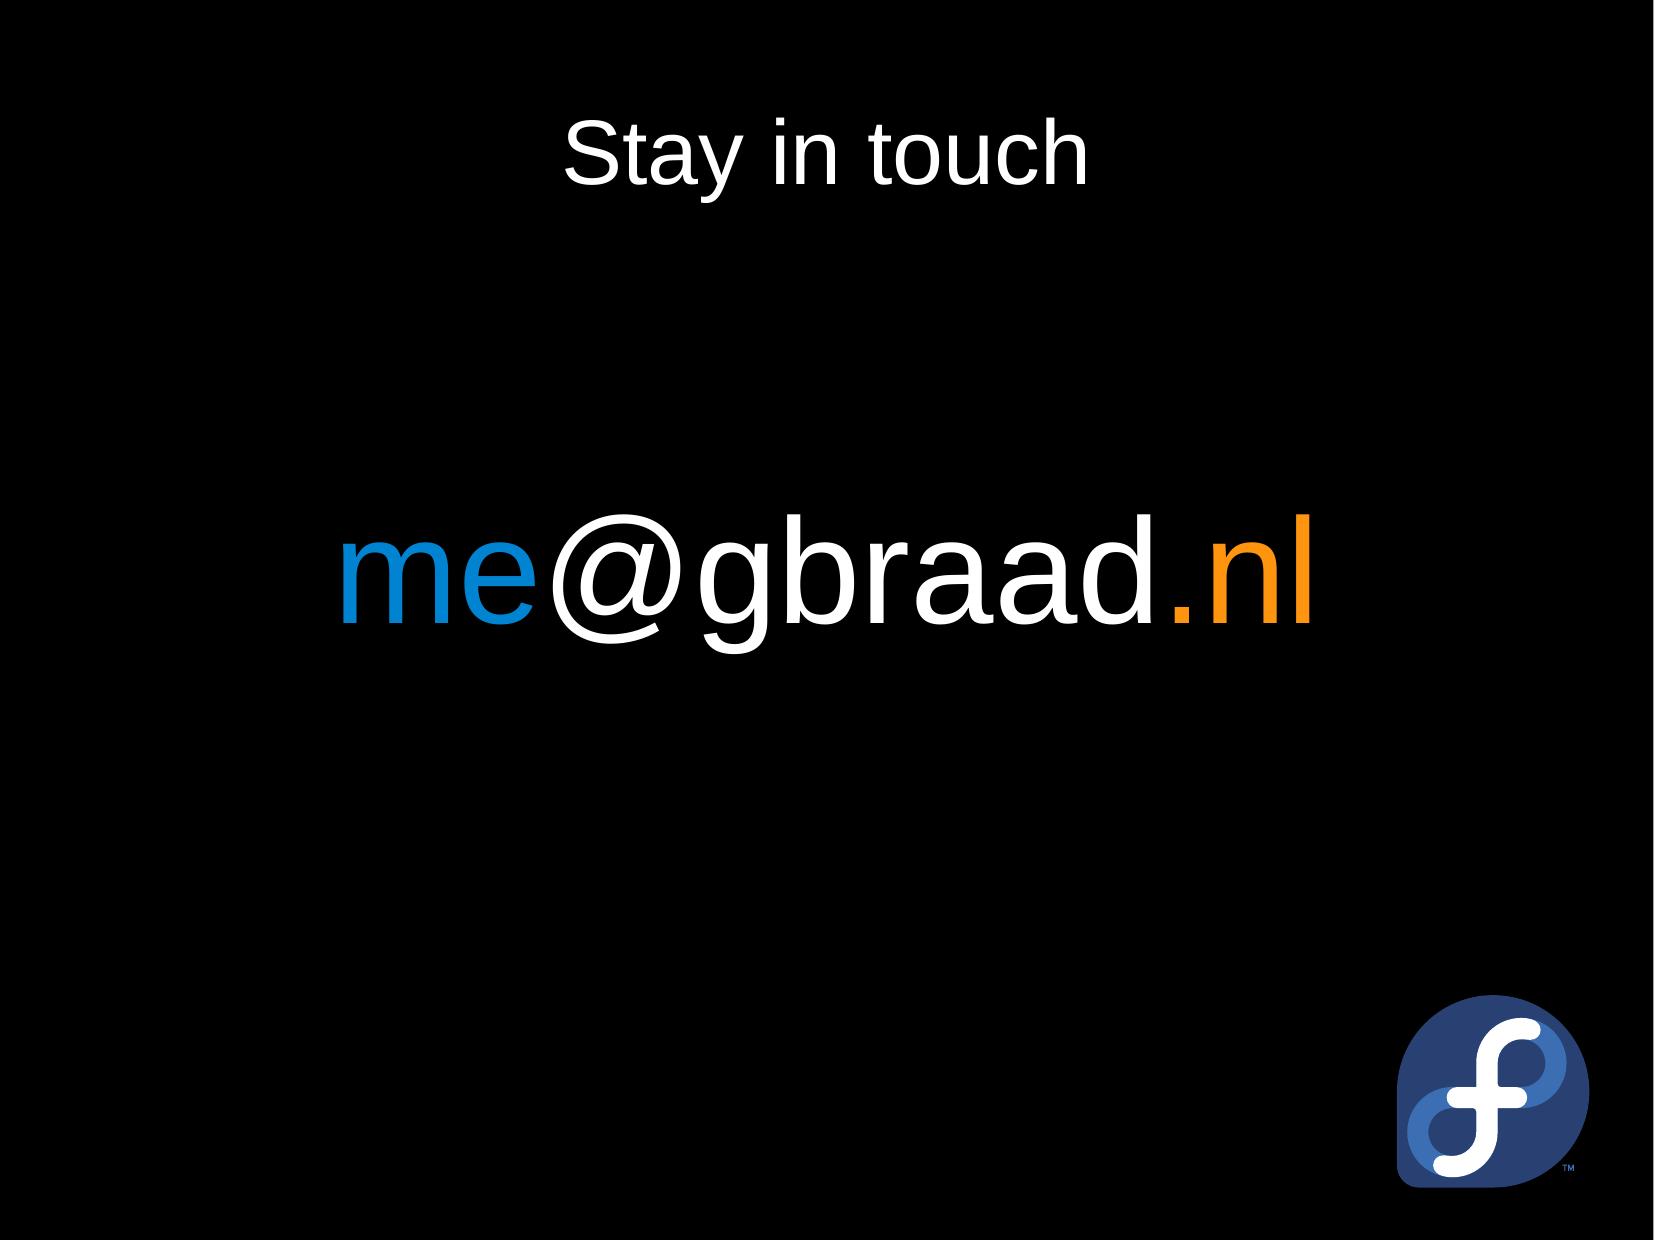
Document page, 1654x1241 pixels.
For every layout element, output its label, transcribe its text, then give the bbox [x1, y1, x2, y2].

list me@gbraad.nl [82, 290, 1571, 1010]
picture [1396, 994, 1591, 1189]
title Stay in touch [82, 49, 1571, 257]
